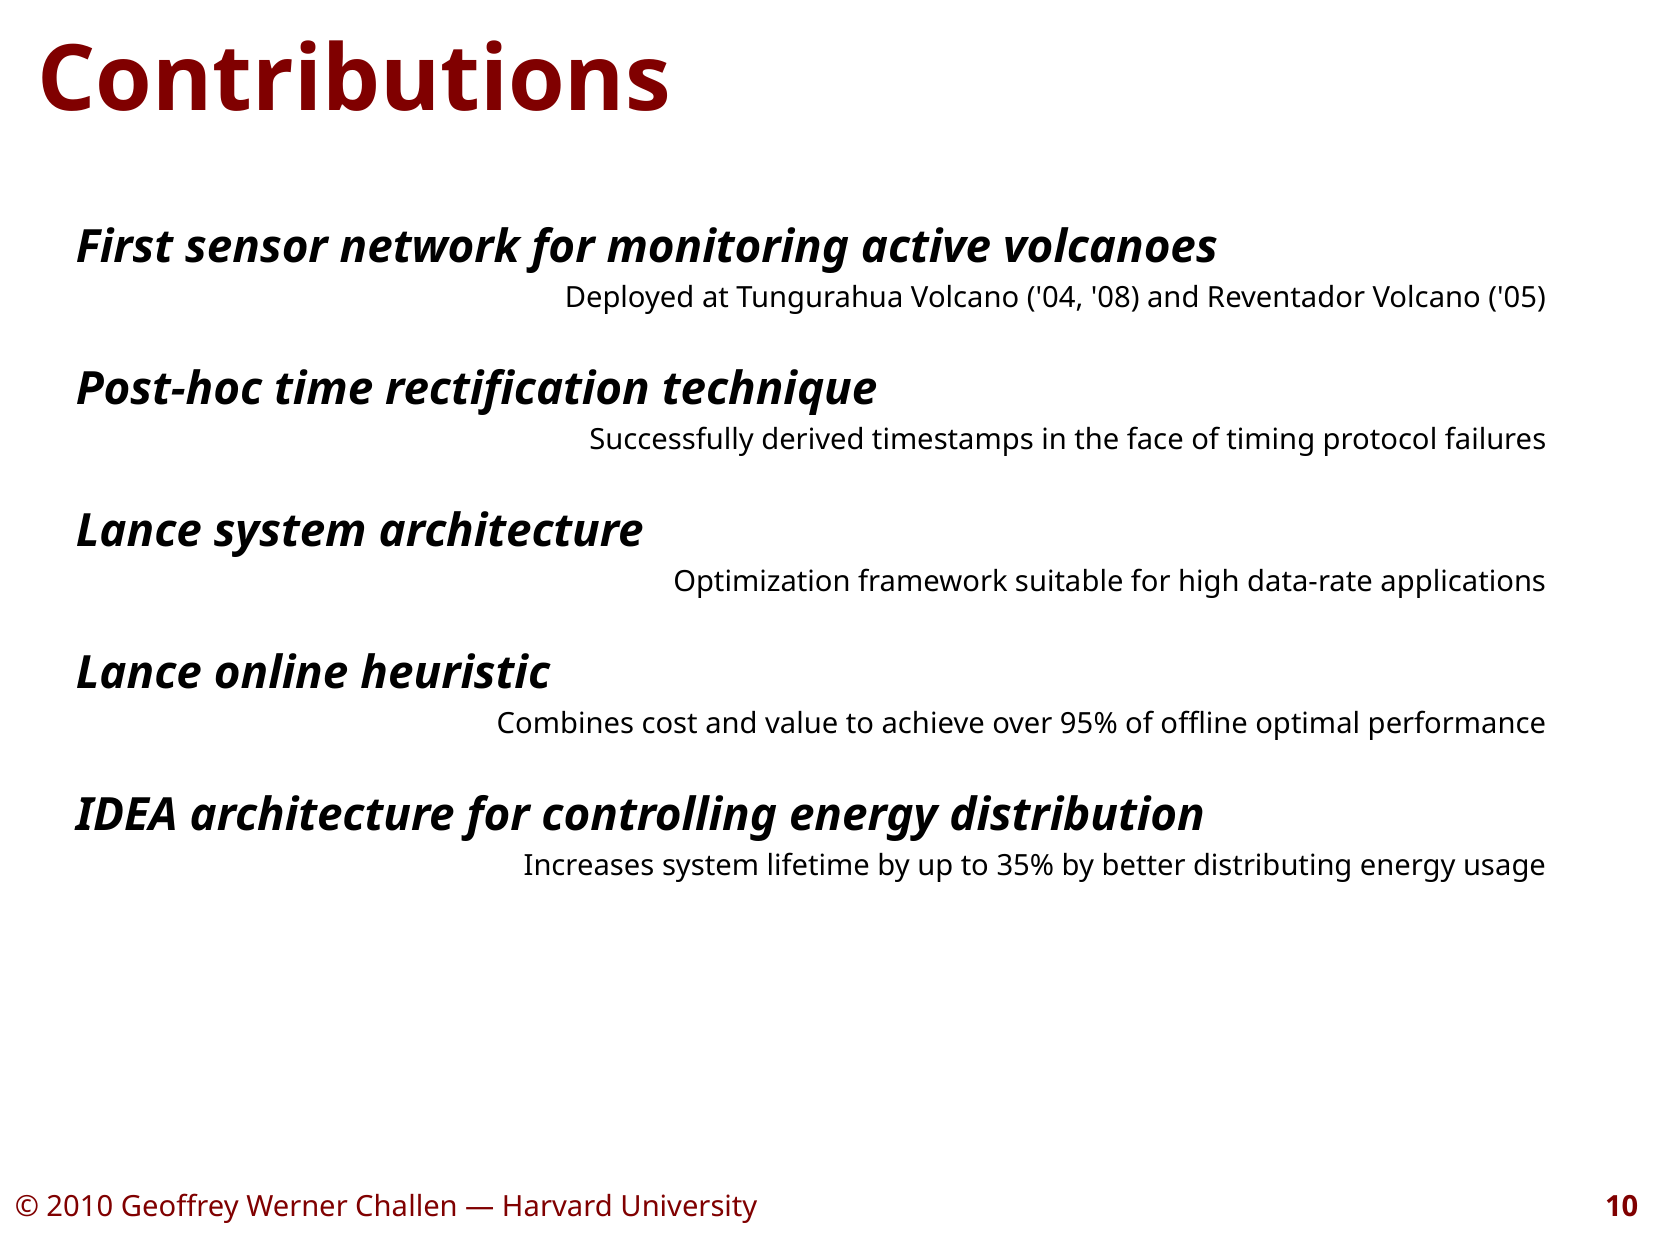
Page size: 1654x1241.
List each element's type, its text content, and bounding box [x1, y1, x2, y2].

text_box First sensor network for monitoring active volcanoes Deployed at Tungurahua Volcano ('04, '08) and Reventador Volcano ('05) Post-hoc time rectification technique Successfully derived timestamps in the face of timing protocol failures Lance system architecture Optimization framework suitable for high data-rate applications Lance online heuristic Combines cost and value to achieve over 95% of offline optimal performance IDEA architecture for controlling energy distribution Increases system lifetime by up to 35% by better distributing energy usage [61, 206, 1562, 836]
title Contributions [0, 0, 1654, 151]
